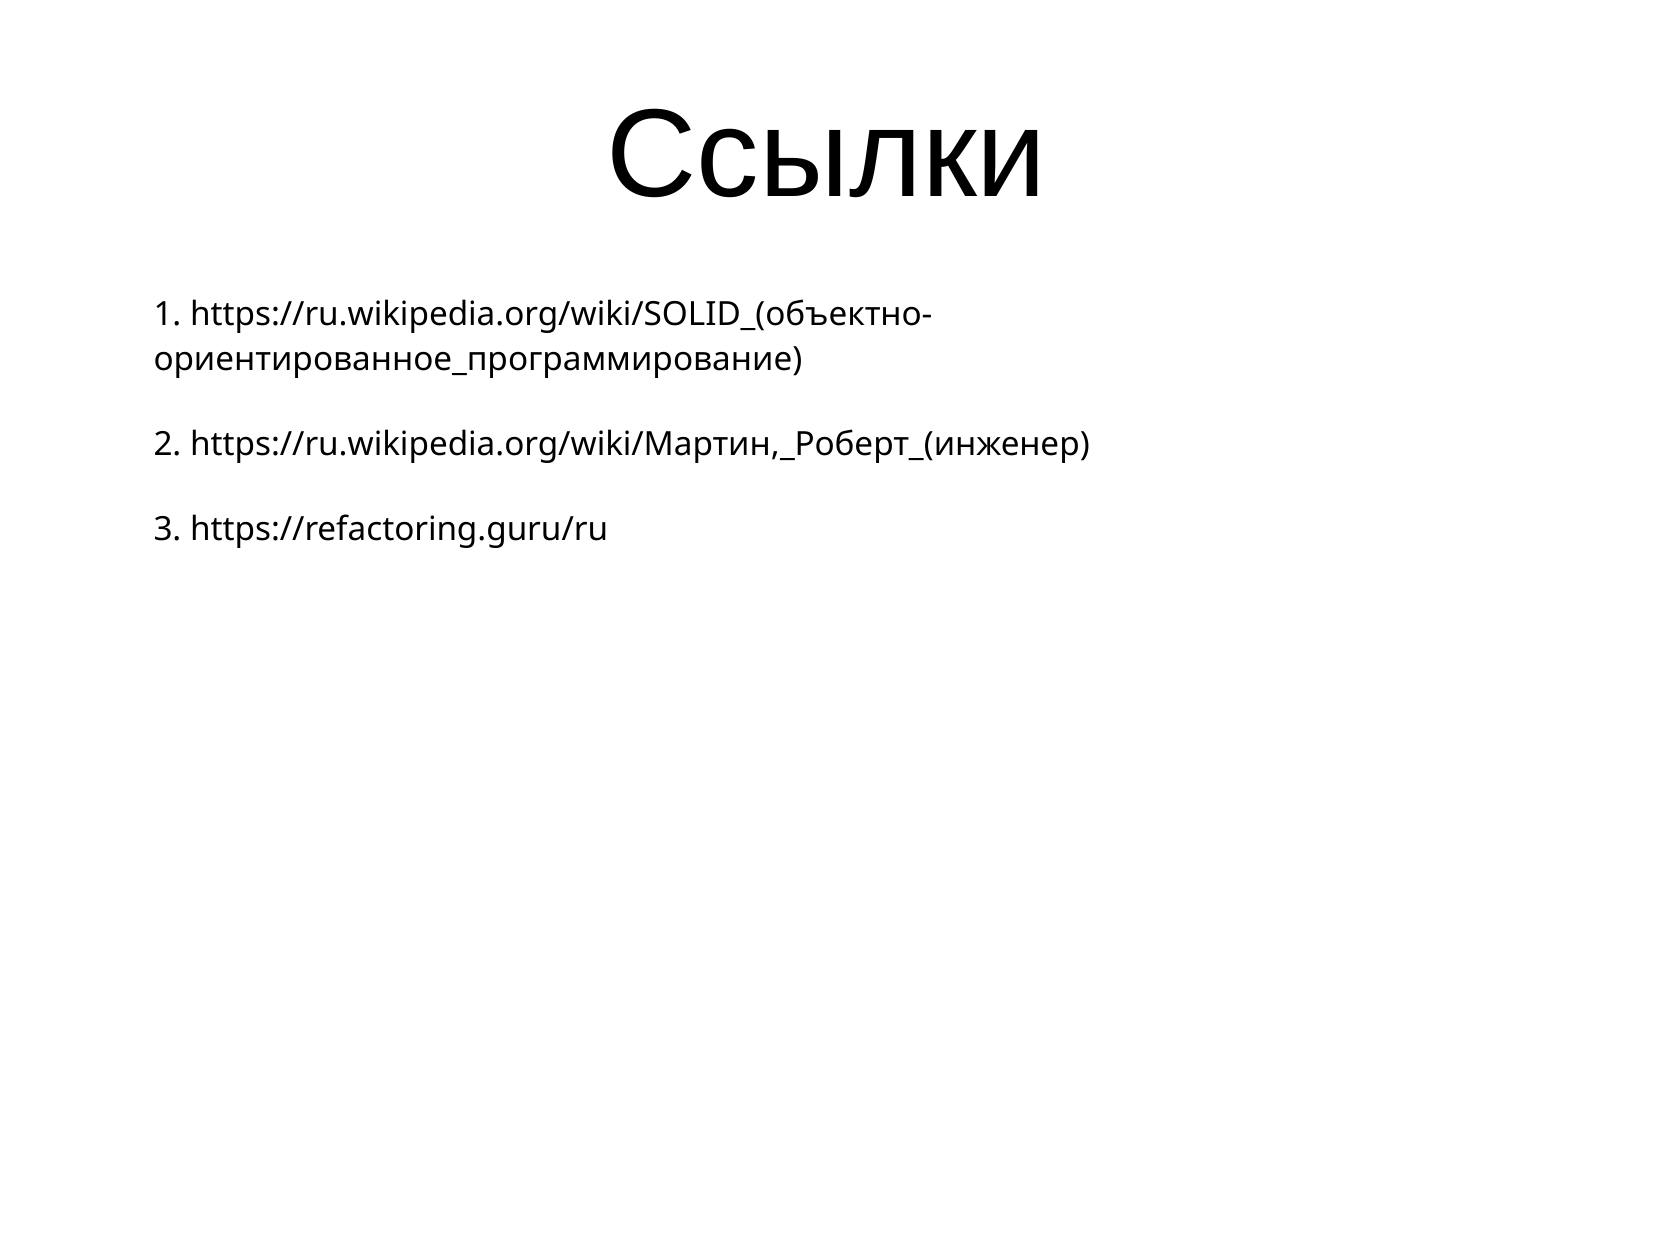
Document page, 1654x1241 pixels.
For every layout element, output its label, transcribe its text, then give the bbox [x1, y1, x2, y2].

list 1. https://ru.wikipedia.org/wiki/SOLID_(объектно-ориентированное_программирование) 2. https://ru.wikipedia.org/wiki/Мартин,_Роберт_(инженер) 3. https://refactoring.guru/ru [82, 290, 1571, 1010]
title Ссылки [82, 49, 1571, 257]
